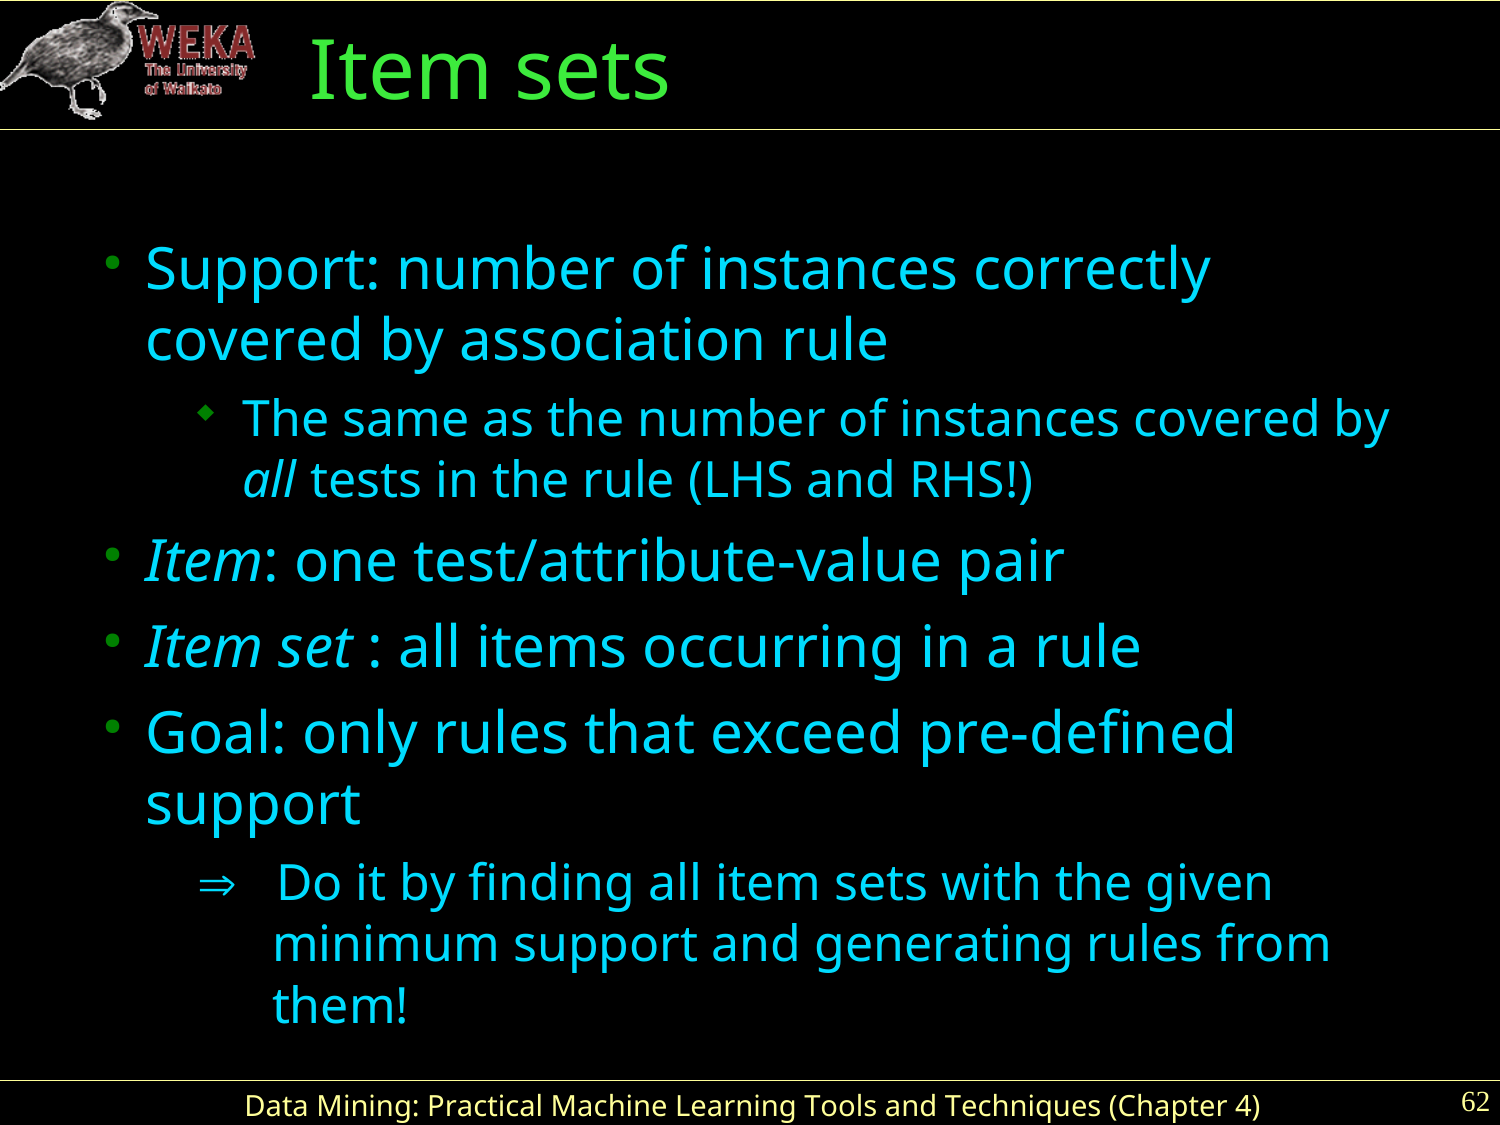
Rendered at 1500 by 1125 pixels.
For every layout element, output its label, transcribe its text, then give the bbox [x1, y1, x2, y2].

text_box Support: number of instances correctly covered by association rule The same as the number of instances covered by all tests in the rule (LHS and RHS!) Item: one test/attribute-value pair Item set : all items occurring in a rule Goal: only rules that exceed pre-defined support  Do it by finding all item sets with the given minimum support and generating rules from them! [88, 224, 1447, 901]
picture [0, 1, 266, 129]
title Item sets [295, 0, 1500, 148]
